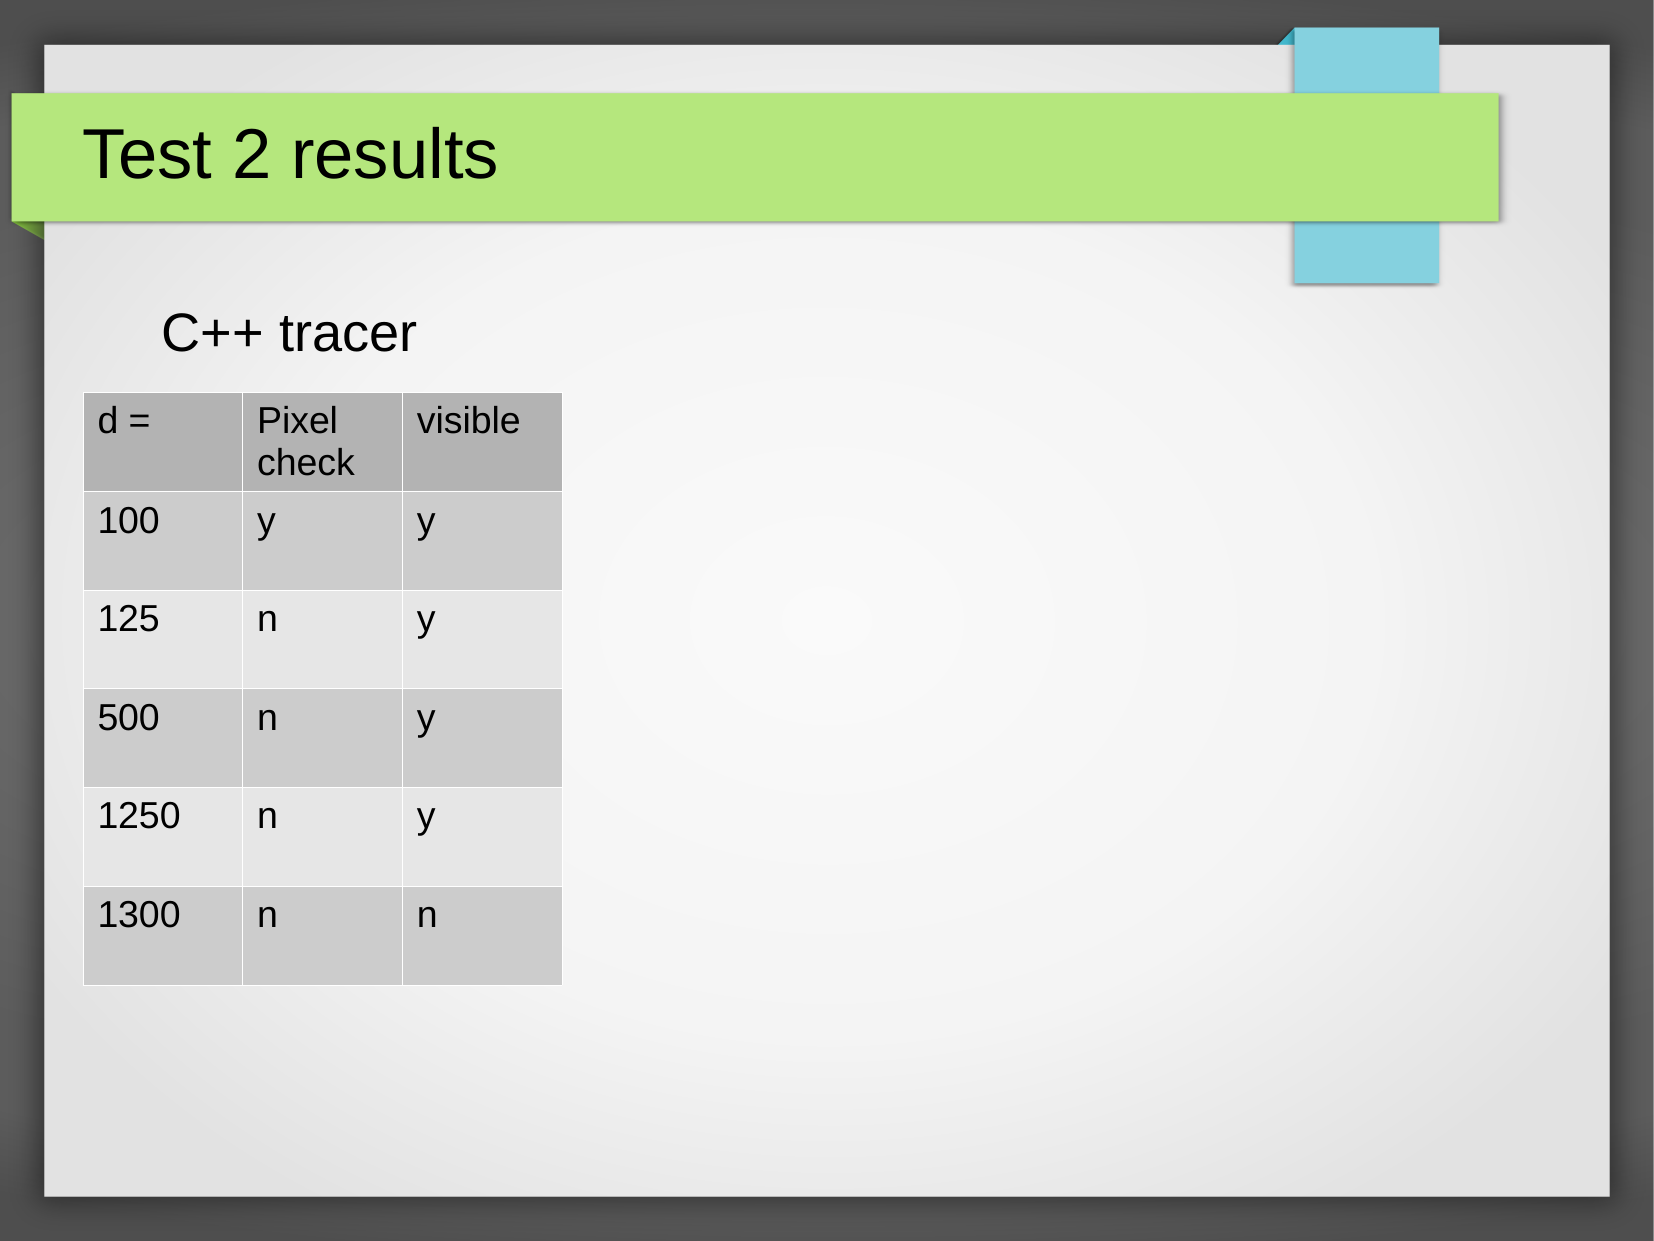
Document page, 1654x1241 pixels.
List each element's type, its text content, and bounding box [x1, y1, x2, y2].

table_cell 1250 [84, 788, 242, 886]
table_header visible [403, 393, 562, 491]
list C++ tracer [90, 301, 571, 376]
table_cell 1300 [84, 887, 242, 985]
title Test 2 results [82, 94, 1264, 213]
table_cell y [243, 492, 402, 590]
table_cell y [403, 492, 562, 590]
table_cell n [243, 591, 402, 688]
table_cell 500 [84, 689, 242, 787]
table_header d = [84, 393, 242, 491]
table_cell y [403, 788, 562, 886]
table_cell 125 [84, 591, 242, 688]
table_cell 100 [84, 492, 242, 590]
table_cell y [403, 591, 562, 688]
picture [0, 0, 1654, 1241]
table_cell n [243, 788, 402, 886]
table_cell y [403, 689, 562, 787]
table_cell n [243, 887, 402, 985]
table_header Pixel check [243, 393, 402, 491]
table_cell n [403, 887, 562, 985]
table_cell n [243, 689, 402, 787]
